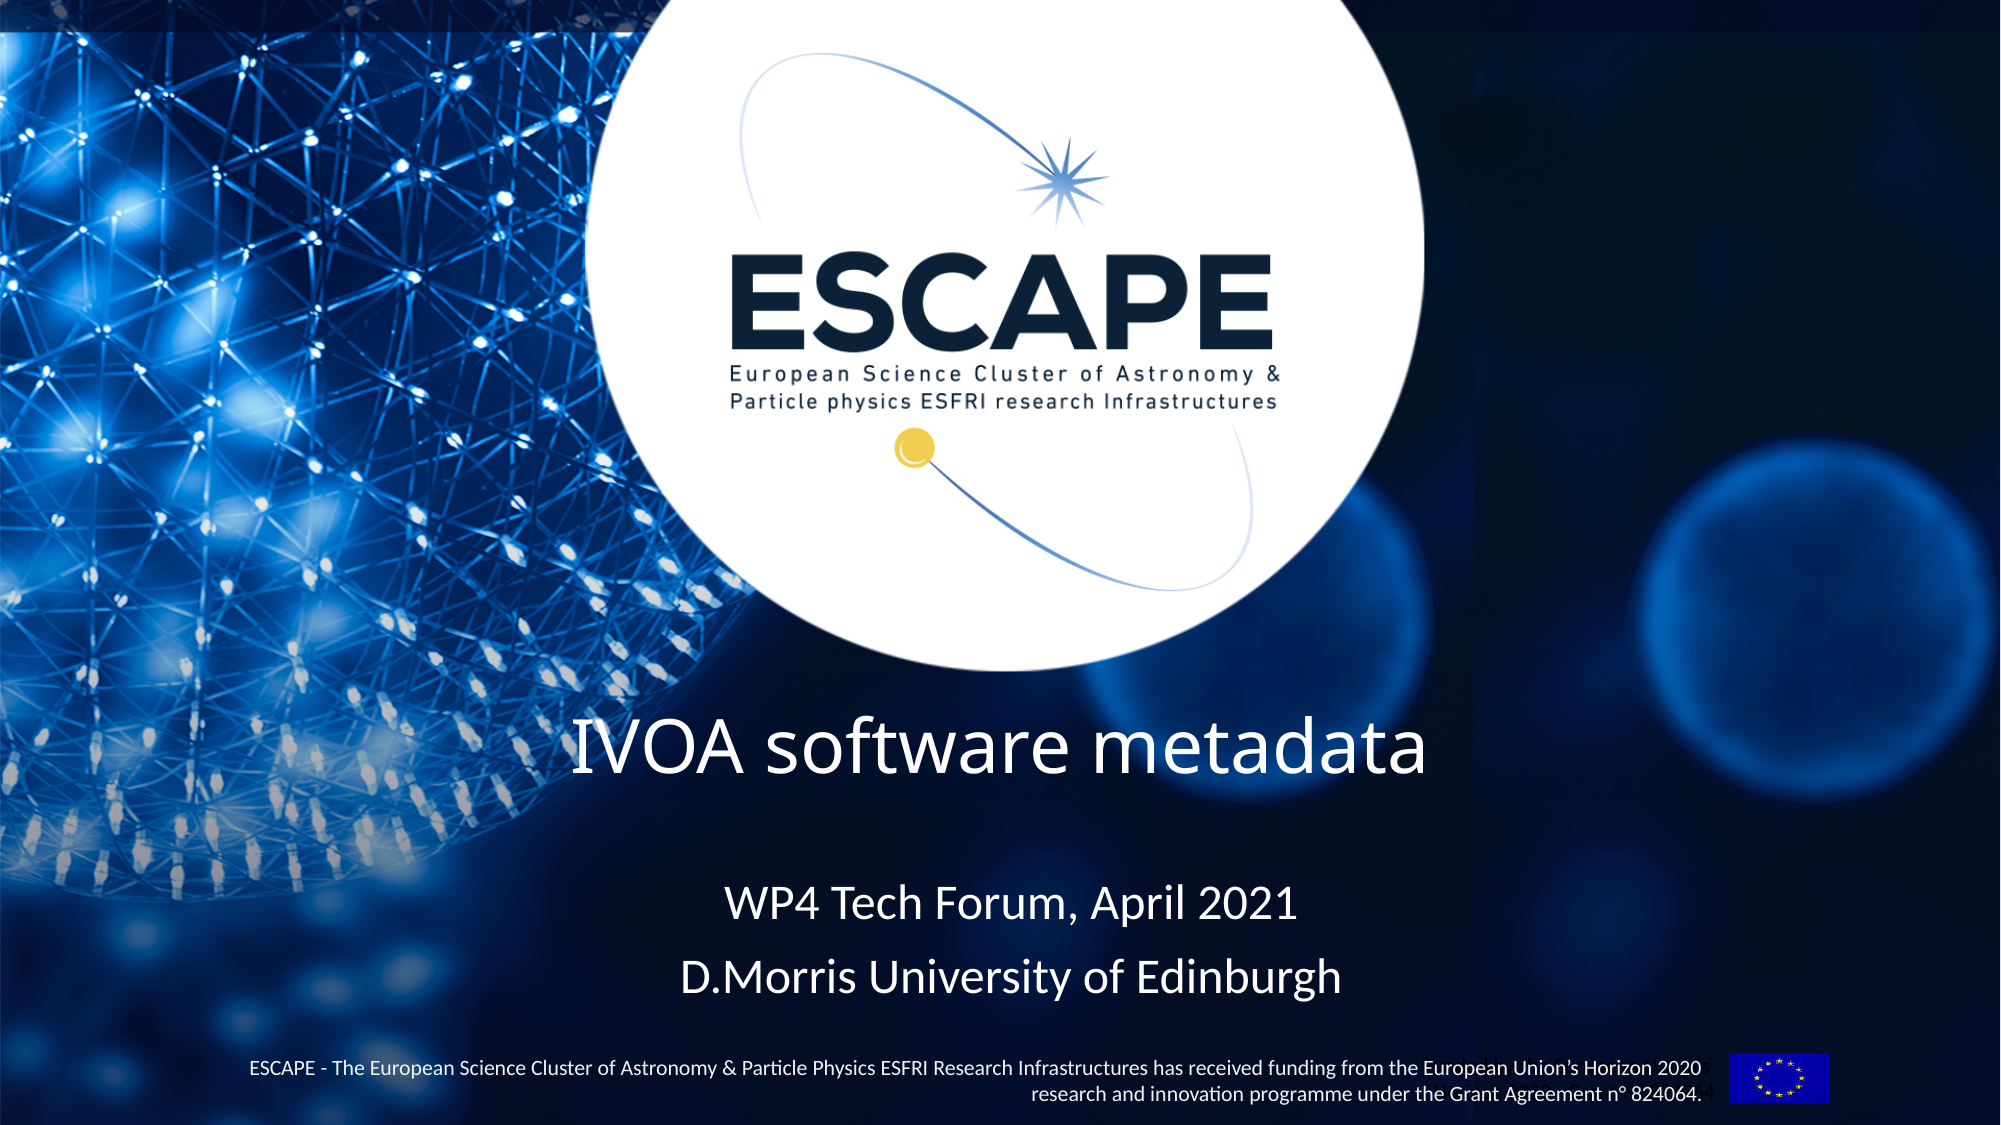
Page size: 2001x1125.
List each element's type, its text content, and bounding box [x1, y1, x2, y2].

title IVOA software metadata [357, 679, 1642, 797]
subtitle WP4 Tech Forum, April 2021 D.Morris University of Edinburgh [448, 868, 1574, 1029]
picture [0, 0, 2001, 1125]
